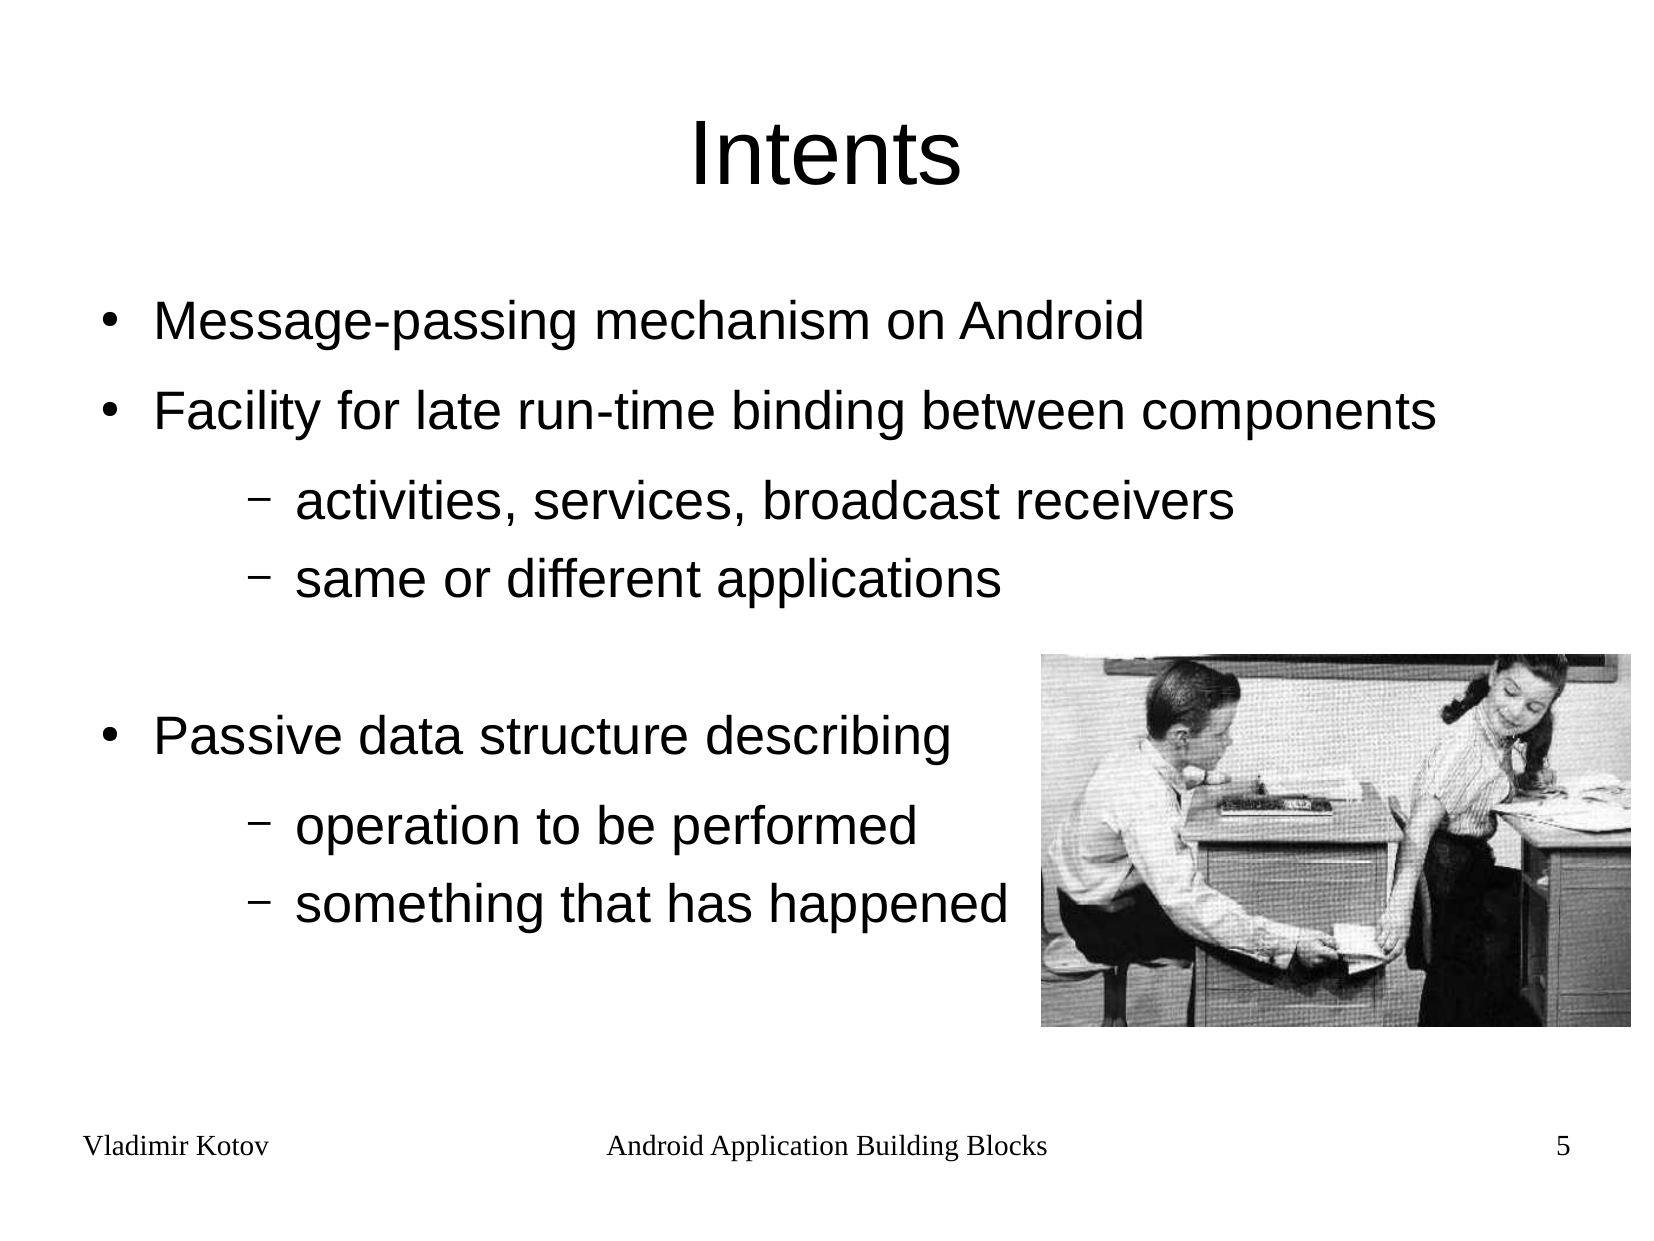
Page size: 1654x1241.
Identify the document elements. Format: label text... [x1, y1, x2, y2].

picture [1041, 654, 1631, 1027]
title Intents [82, 49, 1571, 257]
list Message-passing mechanism on Android Facility for late run-time binding between components activities, services, broadcast receivers same or different applications Passive data structure describing operation to be performed something that has happened [82, 290, 1482, 1050]
